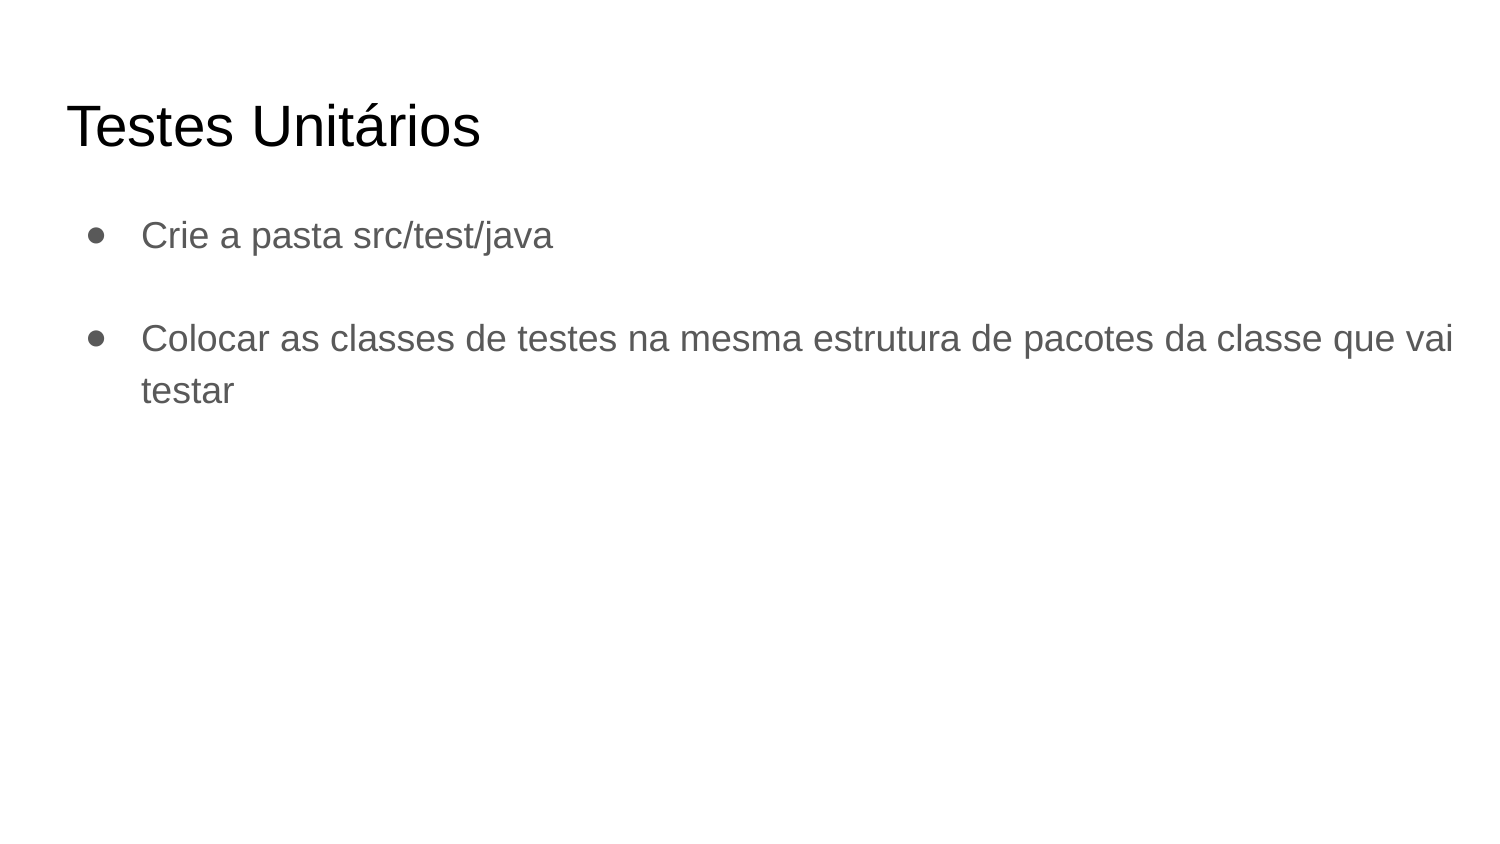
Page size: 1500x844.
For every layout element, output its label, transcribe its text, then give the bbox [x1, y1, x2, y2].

list Crie a pasta src/test/java Colocar as classes de testes na mesma estrutura de pacotes da classe que vai testar [51, 189, 1489, 750]
title Testes Unitários [51, 72, 1449, 167]
